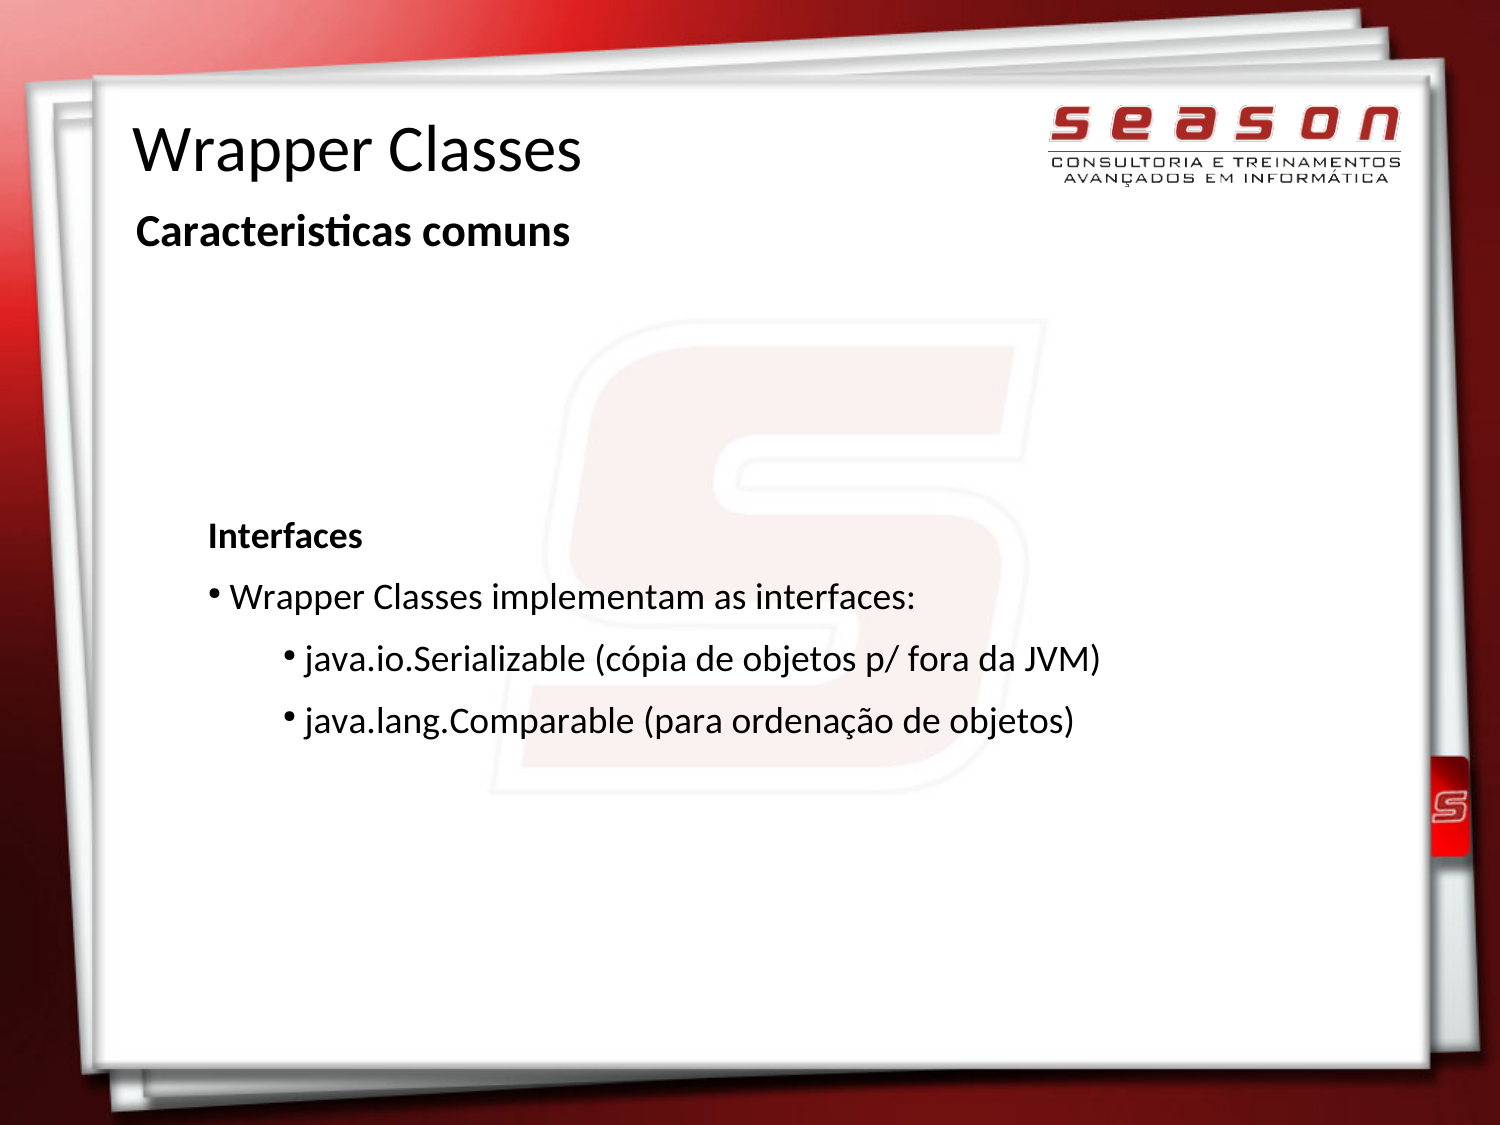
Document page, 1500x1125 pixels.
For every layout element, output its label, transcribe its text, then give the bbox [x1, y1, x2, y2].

picture [0, 0, 1500, 1125]
title Wrapper Classes [118, 33, 1394, 257]
text_box Interfaces Wrapper Classes implementam as interfaces: java.io.Serializable (cópia de objetos p/ fora da JVM) java.lang.Comparable (para ordenação de objetos) [207, 357, 1328, 894]
text_box Caracteristicas comuns [119, 200, 1240, 256]
